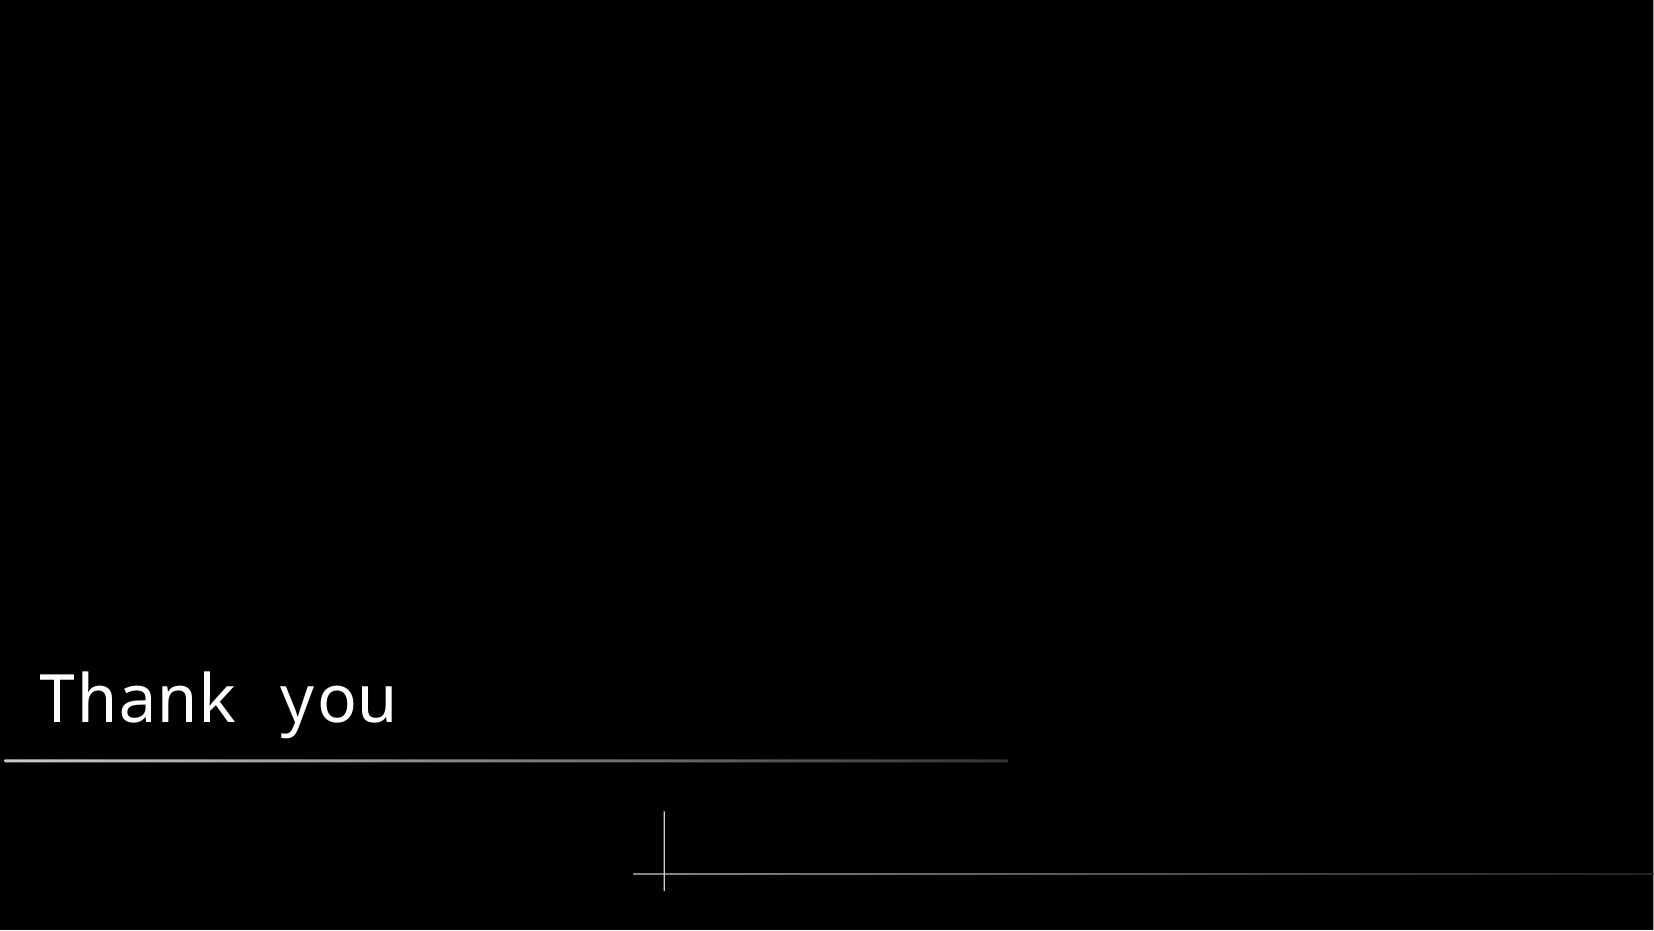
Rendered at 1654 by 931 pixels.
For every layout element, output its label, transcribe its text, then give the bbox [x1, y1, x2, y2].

title Thank you [37, 643, 1603, 751]
